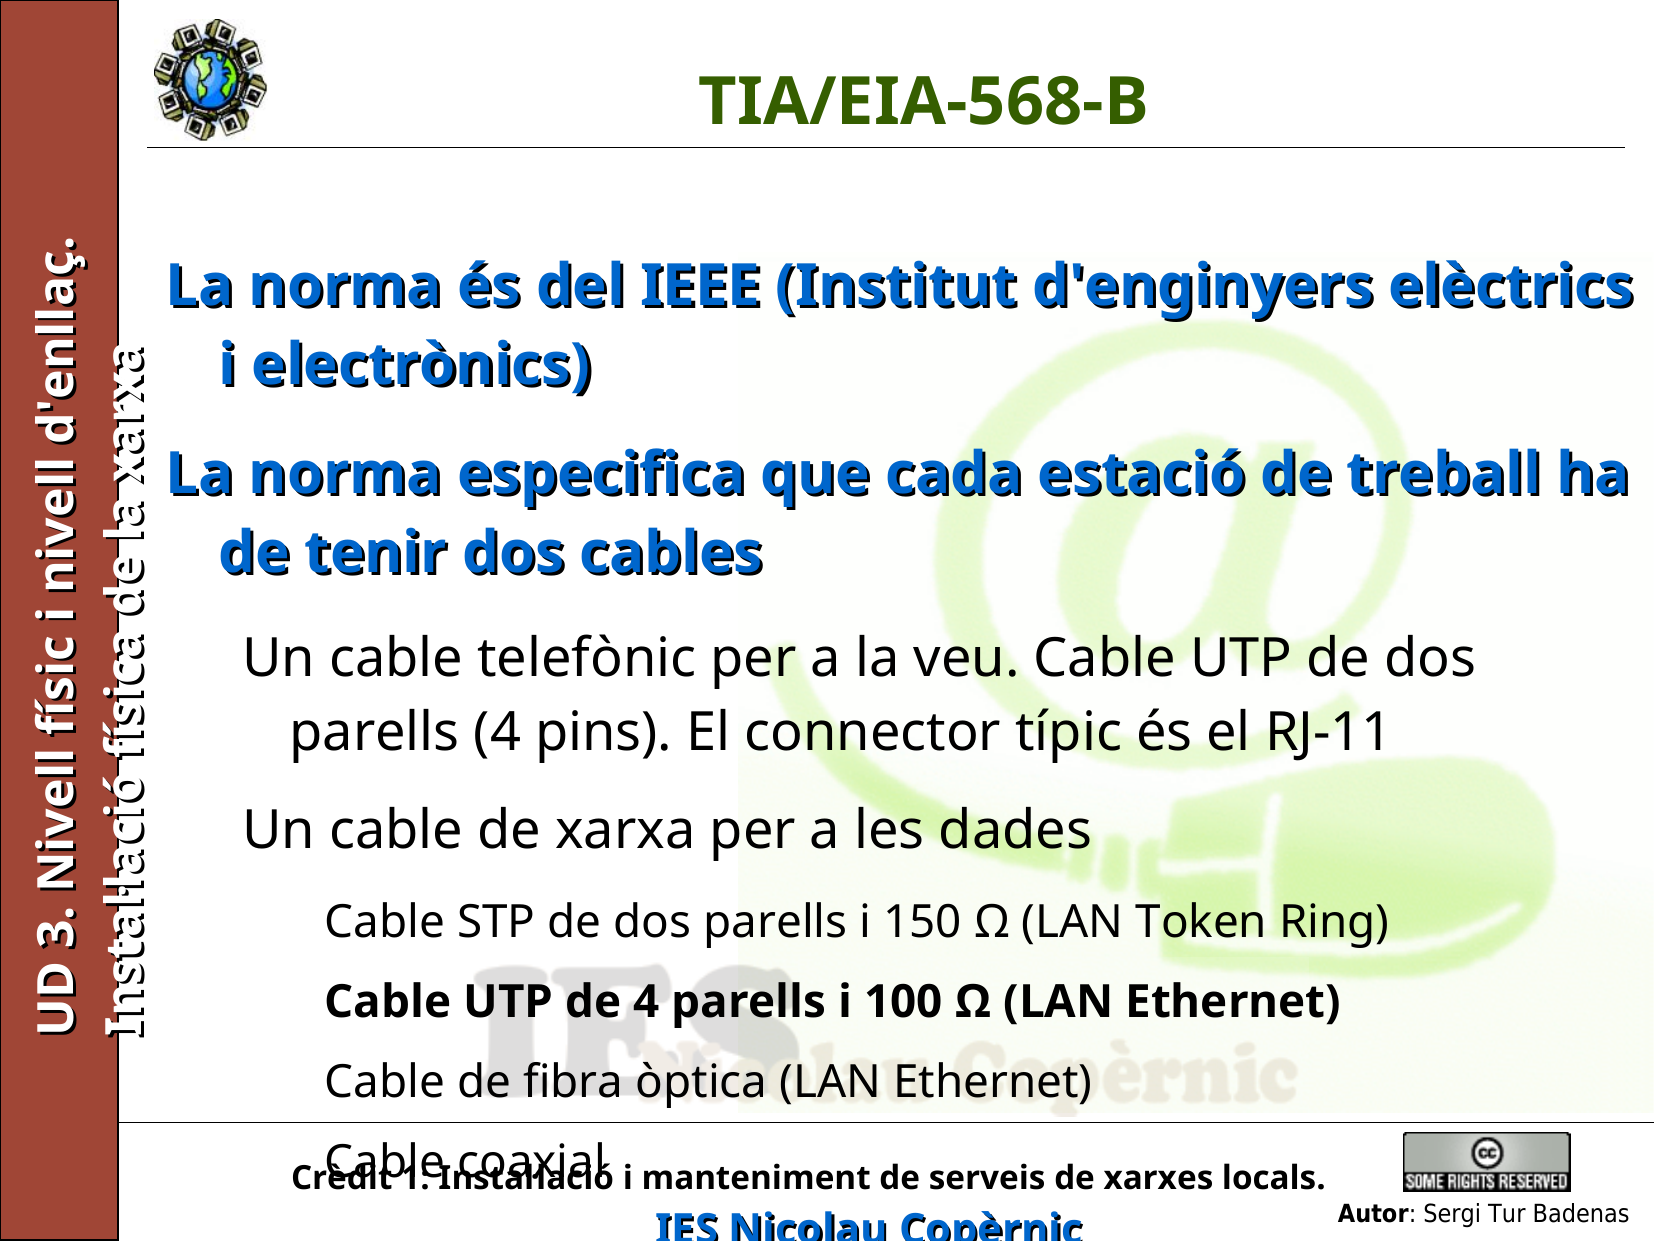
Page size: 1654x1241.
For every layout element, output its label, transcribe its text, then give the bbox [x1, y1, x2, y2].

picture [466, 1078, 477, 1094]
picture [827, 1078, 837, 1083]
picture [642, 1078, 656, 1094]
picture [154, 19, 268, 142]
picture [671, 1078, 684, 1094]
picture [603, 1085, 615, 1094]
picture [466, 252, 1654, 1117]
picture [864, 1078, 873, 1091]
picture [1403, 1132, 1571, 1192]
picture [558, 1078, 571, 1094]
picture [492, 1078, 504, 1082]
picture [1043, 1078, 1055, 1082]
title TIA/EIA-568-B [171, 56, 1654, 141]
picture [747, 1085, 759, 1094]
picture [970, 1078, 982, 1082]
list La norma és del IEEE (Institut d'enginyers elèctrics i electrònics) La norma especifica que cada estació de treball ha de tenir dos cables Un cable telefònic per a la veu. Cable UTP de dos parells (4 pins). El connector típic és el RJ-11 Un cable de xarxa per a les dades Cable STP de dos parells i 150 Ω (LAN Token Ring) Cable UTP de 4 parells i 100 Ω (LAN Ethernet) Cable de fibra òptica (LAN Ethernet) Cable coaxial [147, 242, 1636, 1078]
